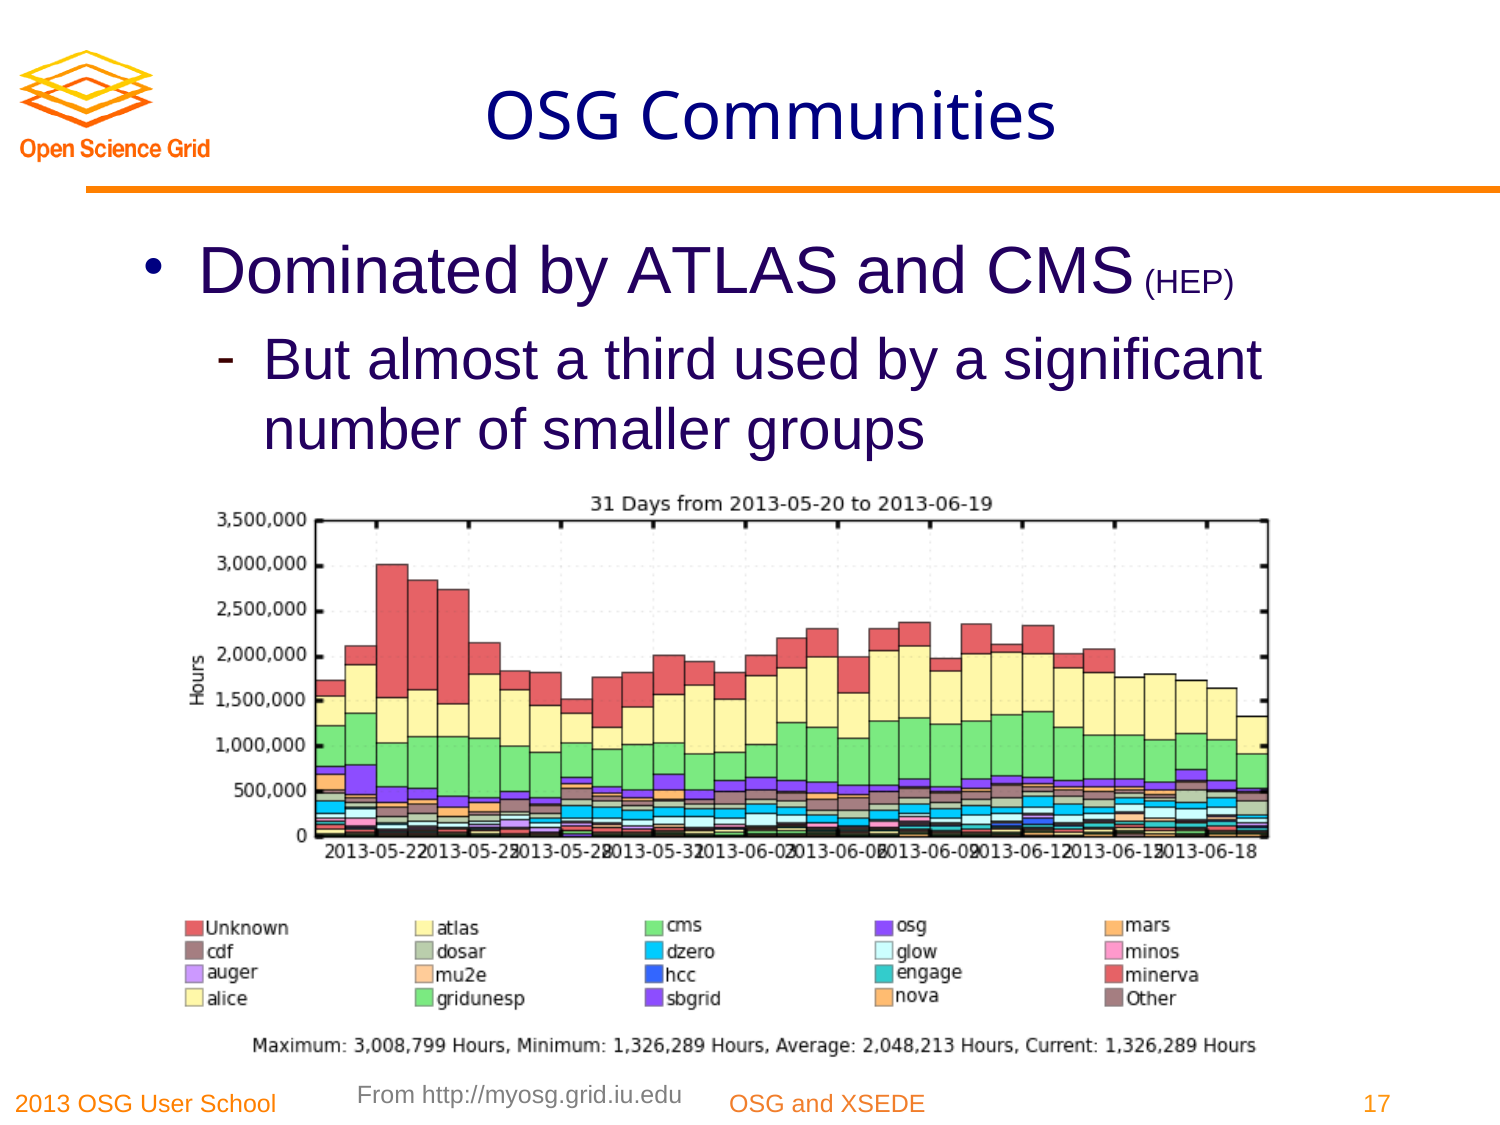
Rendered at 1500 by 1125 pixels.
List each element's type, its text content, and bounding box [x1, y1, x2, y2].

text_box From http://myosg.grid.iu.edu [342, 1071, 698, 1117]
title OSG Communities [201, 18, 1342, 207]
picture [0, 27, 201, 179]
picture [168, 872, 1341, 1068]
list Dominated by ATLAS and CMS (HEP) But almost a third used by a significant number of smaller groups [127, 218, 1403, 872]
